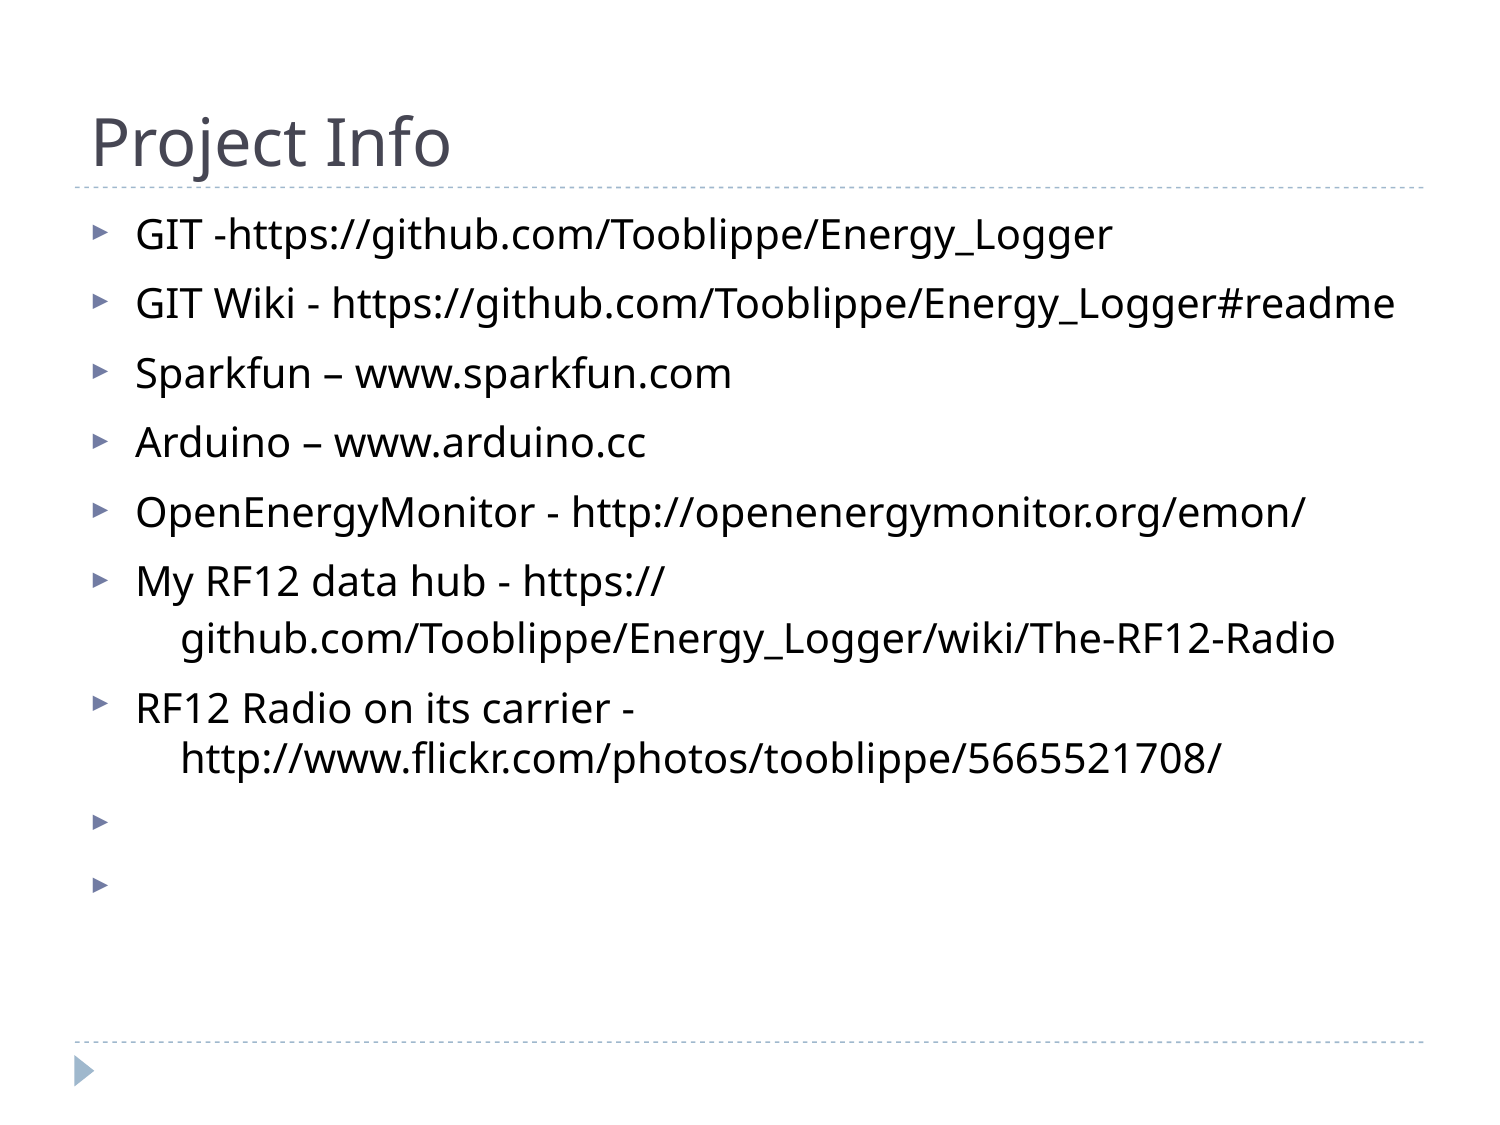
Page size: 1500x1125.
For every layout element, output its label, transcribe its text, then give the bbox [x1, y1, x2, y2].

list GIT -https://github.com/Tooblippe/Energy_Logger GIT Wiki - https://github.com/Tooblippe/Energy_Logger#readme Sparkfun – www.sparkfun.com Arduino – www.arduino.cc OpenEnergyMonitor - http://openenergymonitor.org/emon/ My RF12 data hub - https://github.com/Tooblippe/Energy_Logger/wiki/The-RF12-Radio RF12 Radio on its carrier - http://www.flickr.com/photos/tooblippe/5665521708/ [75, 200, 1426, 1011]
title Project Info [75, 24, 1426, 188]
